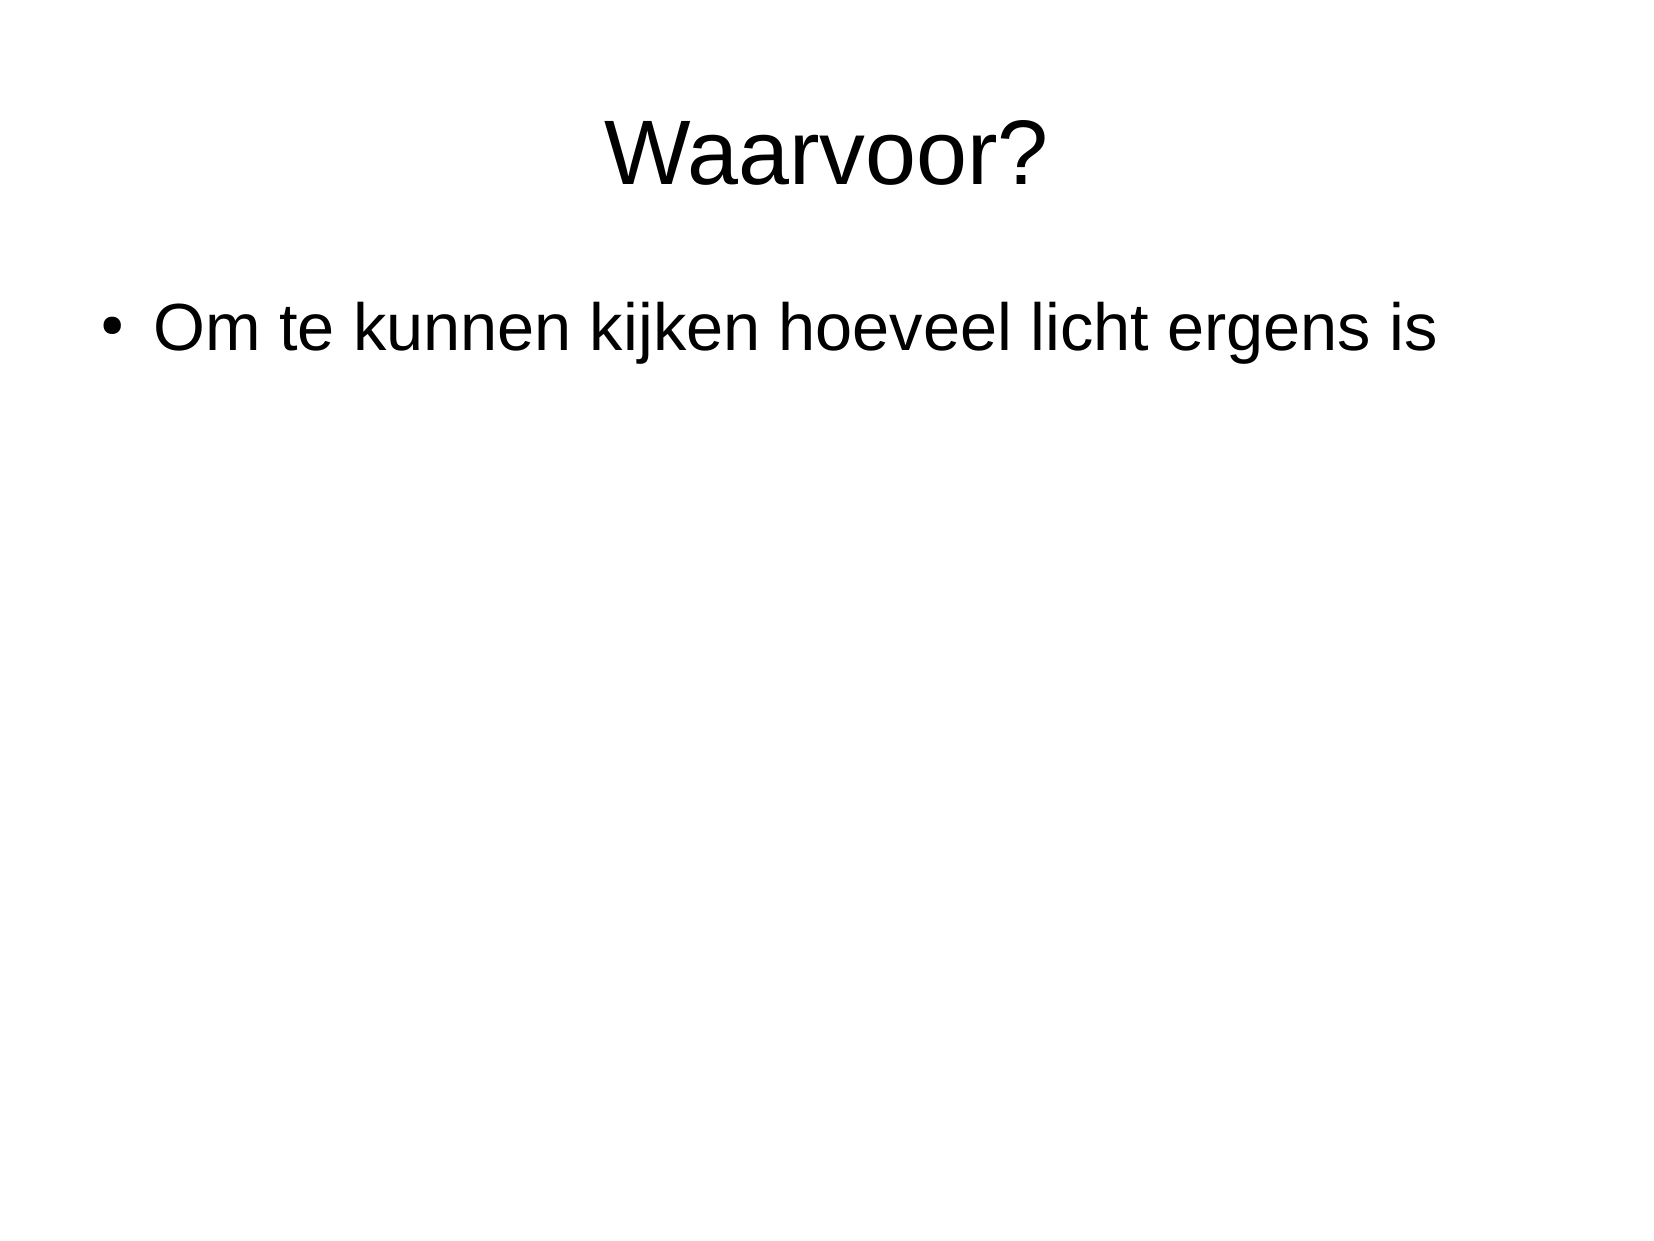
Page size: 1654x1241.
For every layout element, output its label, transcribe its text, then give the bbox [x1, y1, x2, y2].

list Om te kunnen kijken hoeveel licht ergens is [82, 290, 1571, 1010]
title Waarvoor? [82, 49, 1571, 257]
